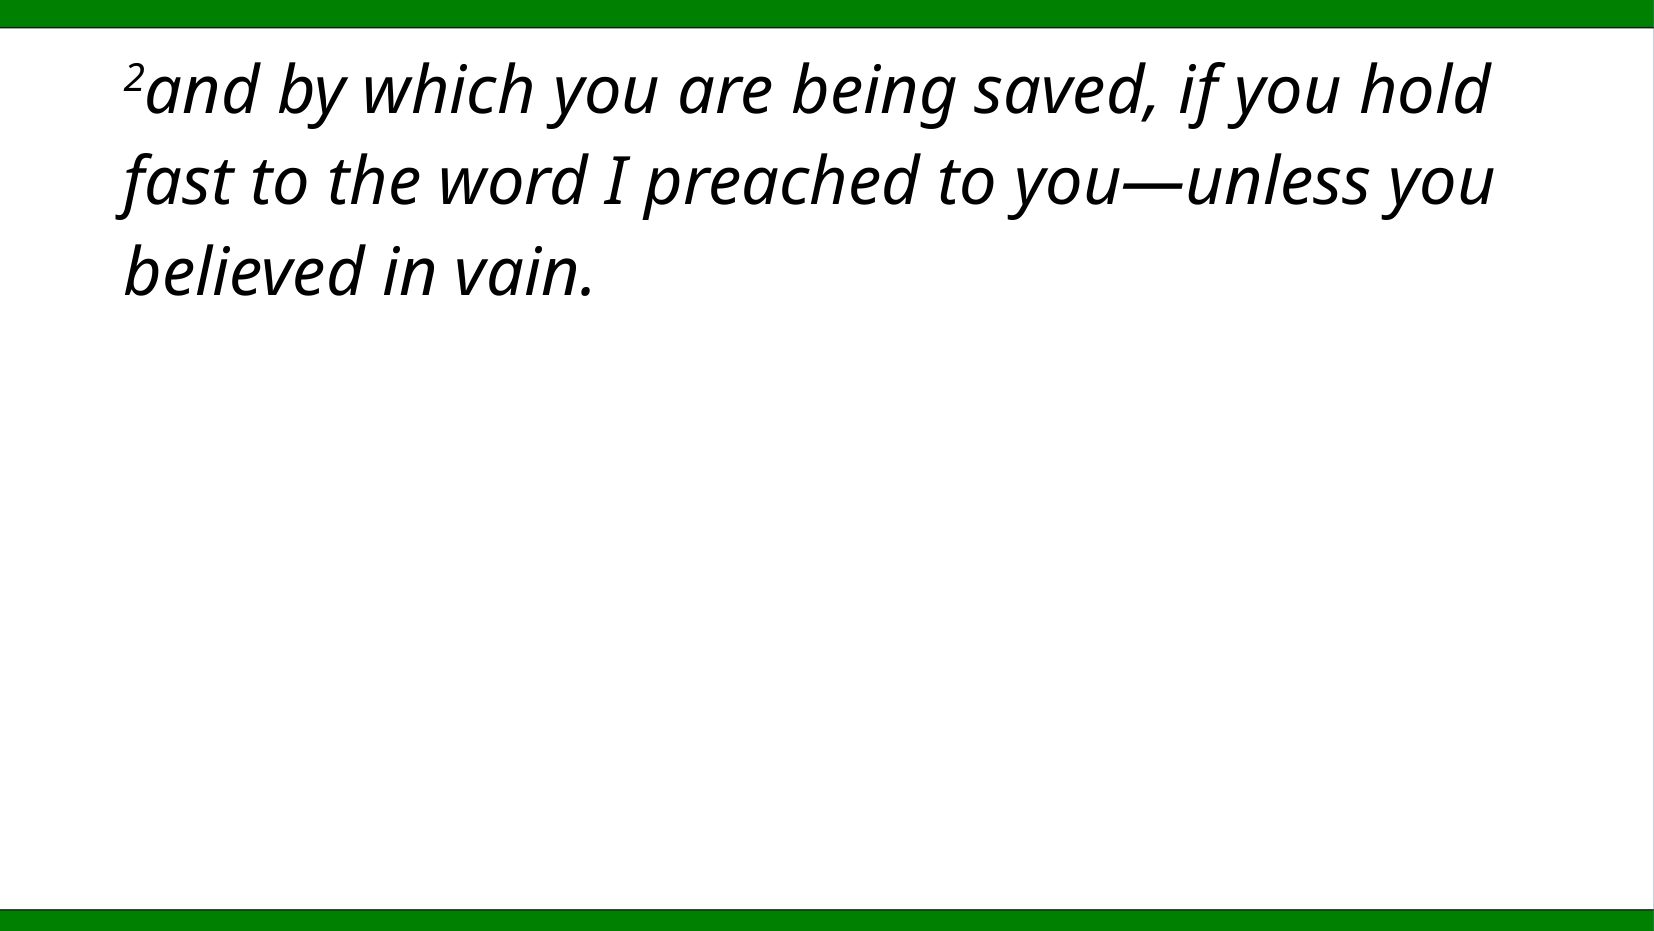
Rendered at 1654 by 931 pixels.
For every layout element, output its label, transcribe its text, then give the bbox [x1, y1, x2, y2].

picture [0, 0, 1654, 931]
text_box 2and by which you are being saved, if you hold fast to the word I preached to you—unless you believed in vain. [108, 35, 1546, 317]
